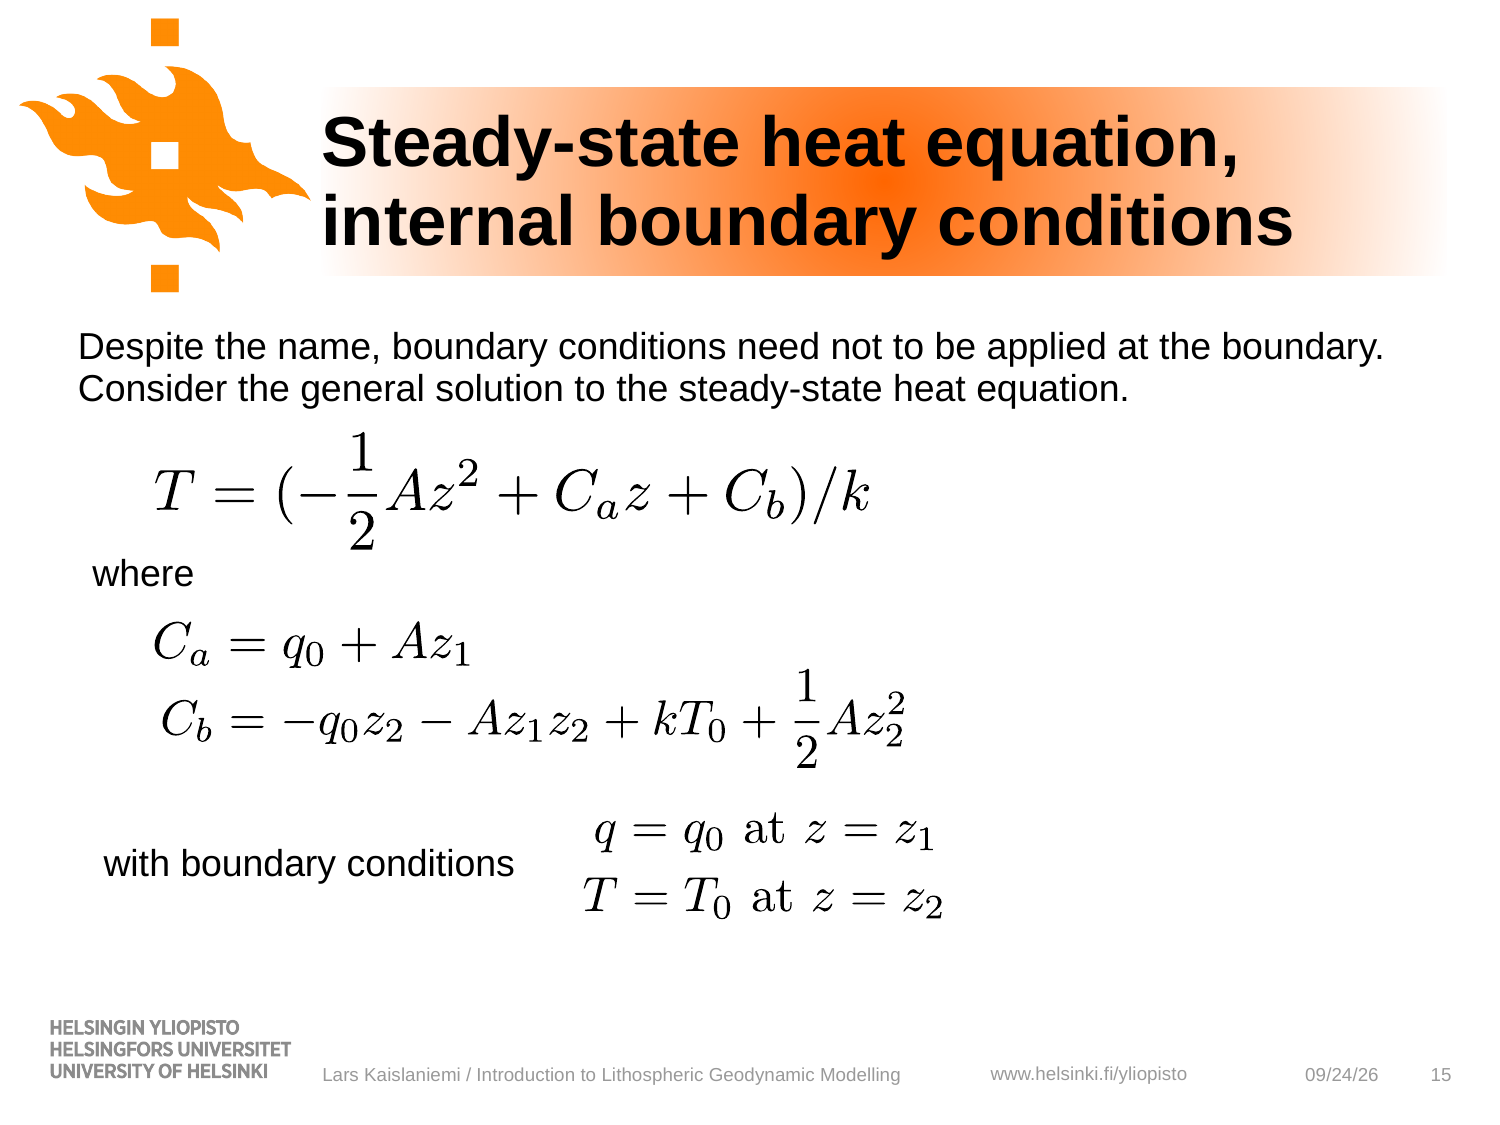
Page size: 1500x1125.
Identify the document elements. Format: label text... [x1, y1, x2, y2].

text_box [593, 812, 936, 853]
text_box [153, 431, 872, 550]
text_box [152, 621, 473, 668]
picture [0, 0, 337, 318]
text_box with boundary conditions [88, 835, 530, 893]
text_box Despite the name, boundary conditions need not to be applied at the boundary. Consider the general solution to the steady-state heat equation. [63, 318, 1401, 417]
text_box [160, 668, 907, 769]
text_box where [77, 545, 210, 603]
title Steady-state heat equation, internal boundary conditions [321, 87, 1447, 276]
text_box [582, 877, 944, 920]
picture [32, 1001, 309, 1096]
